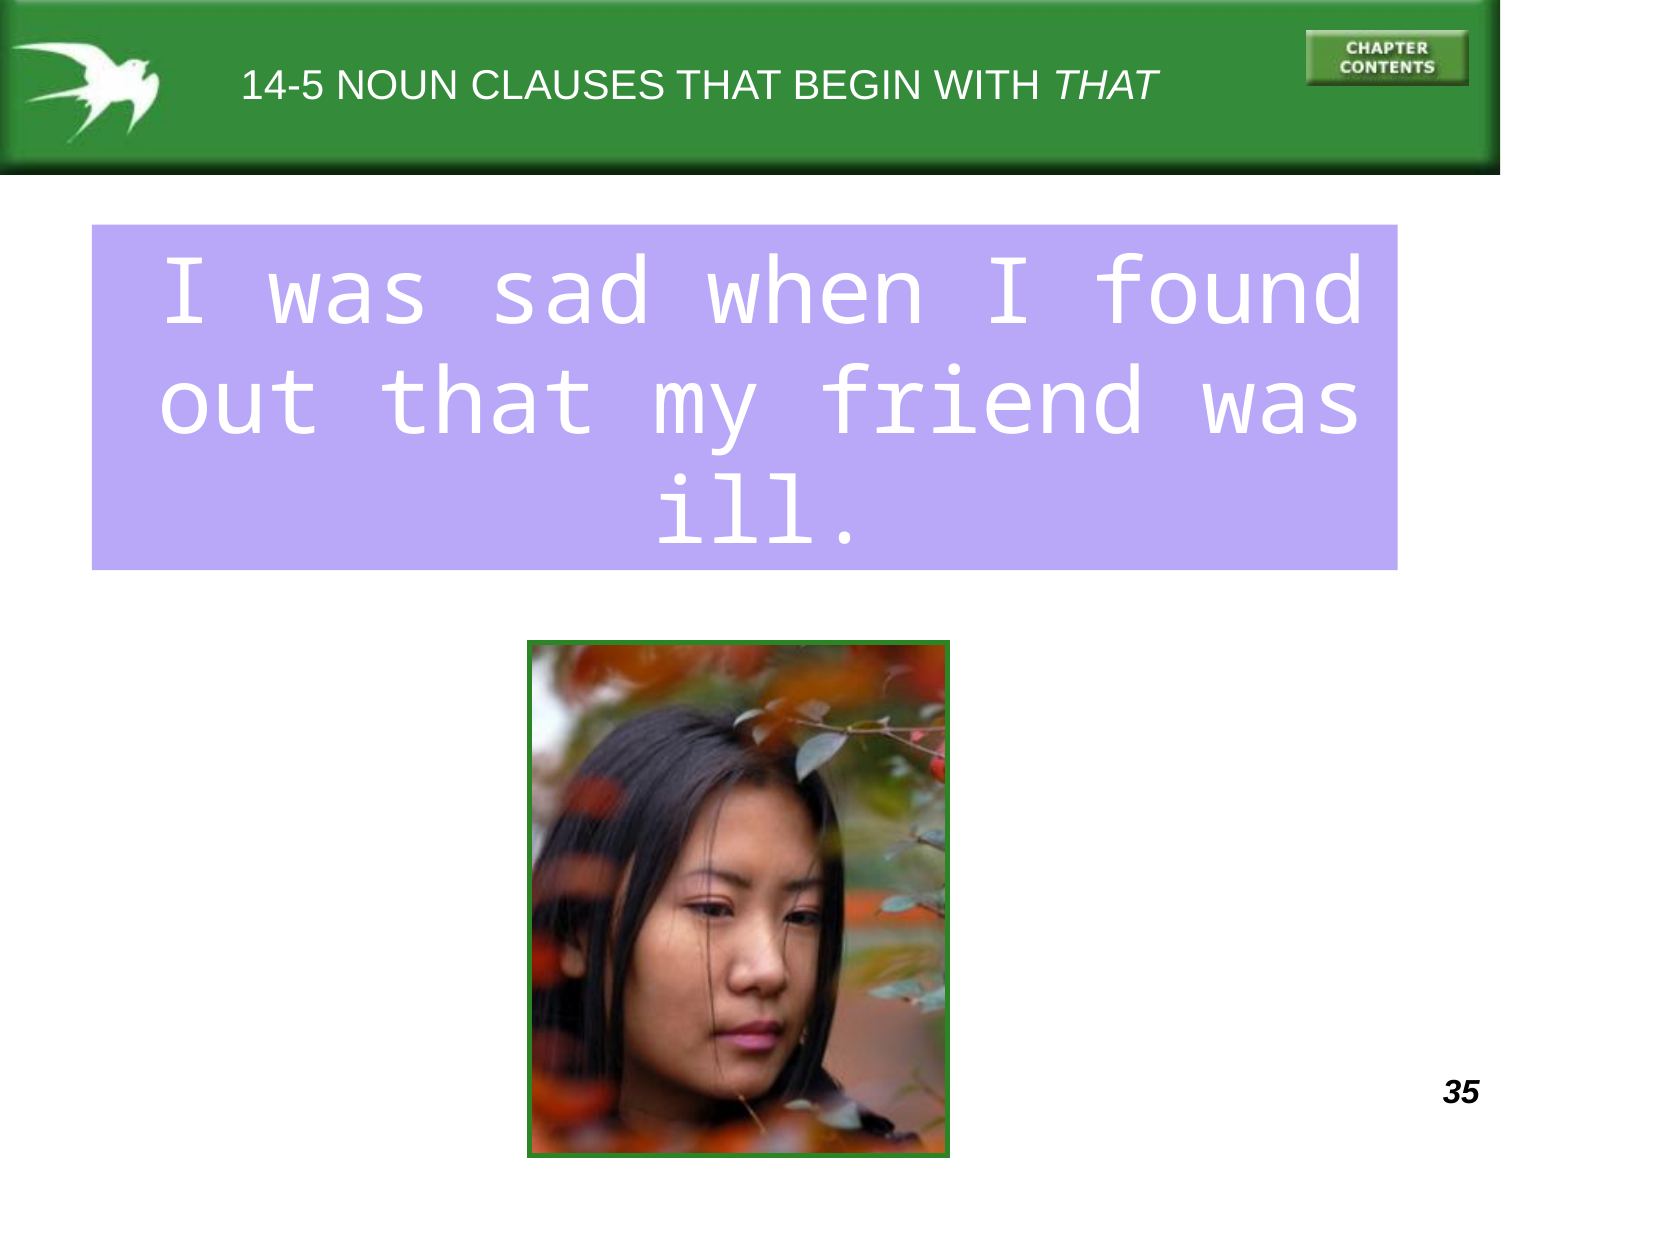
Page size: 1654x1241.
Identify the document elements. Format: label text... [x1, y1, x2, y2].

text_box 14-5 NOUN CLAUSES THAT BEGIN WITH THAT [190, 50, 1363, 116]
text_box I was sad when I found out that my friend was ill. [91, 224, 1398, 571]
picture [0, 0, 1500, 175]
picture [531, 645, 946, 1154]
